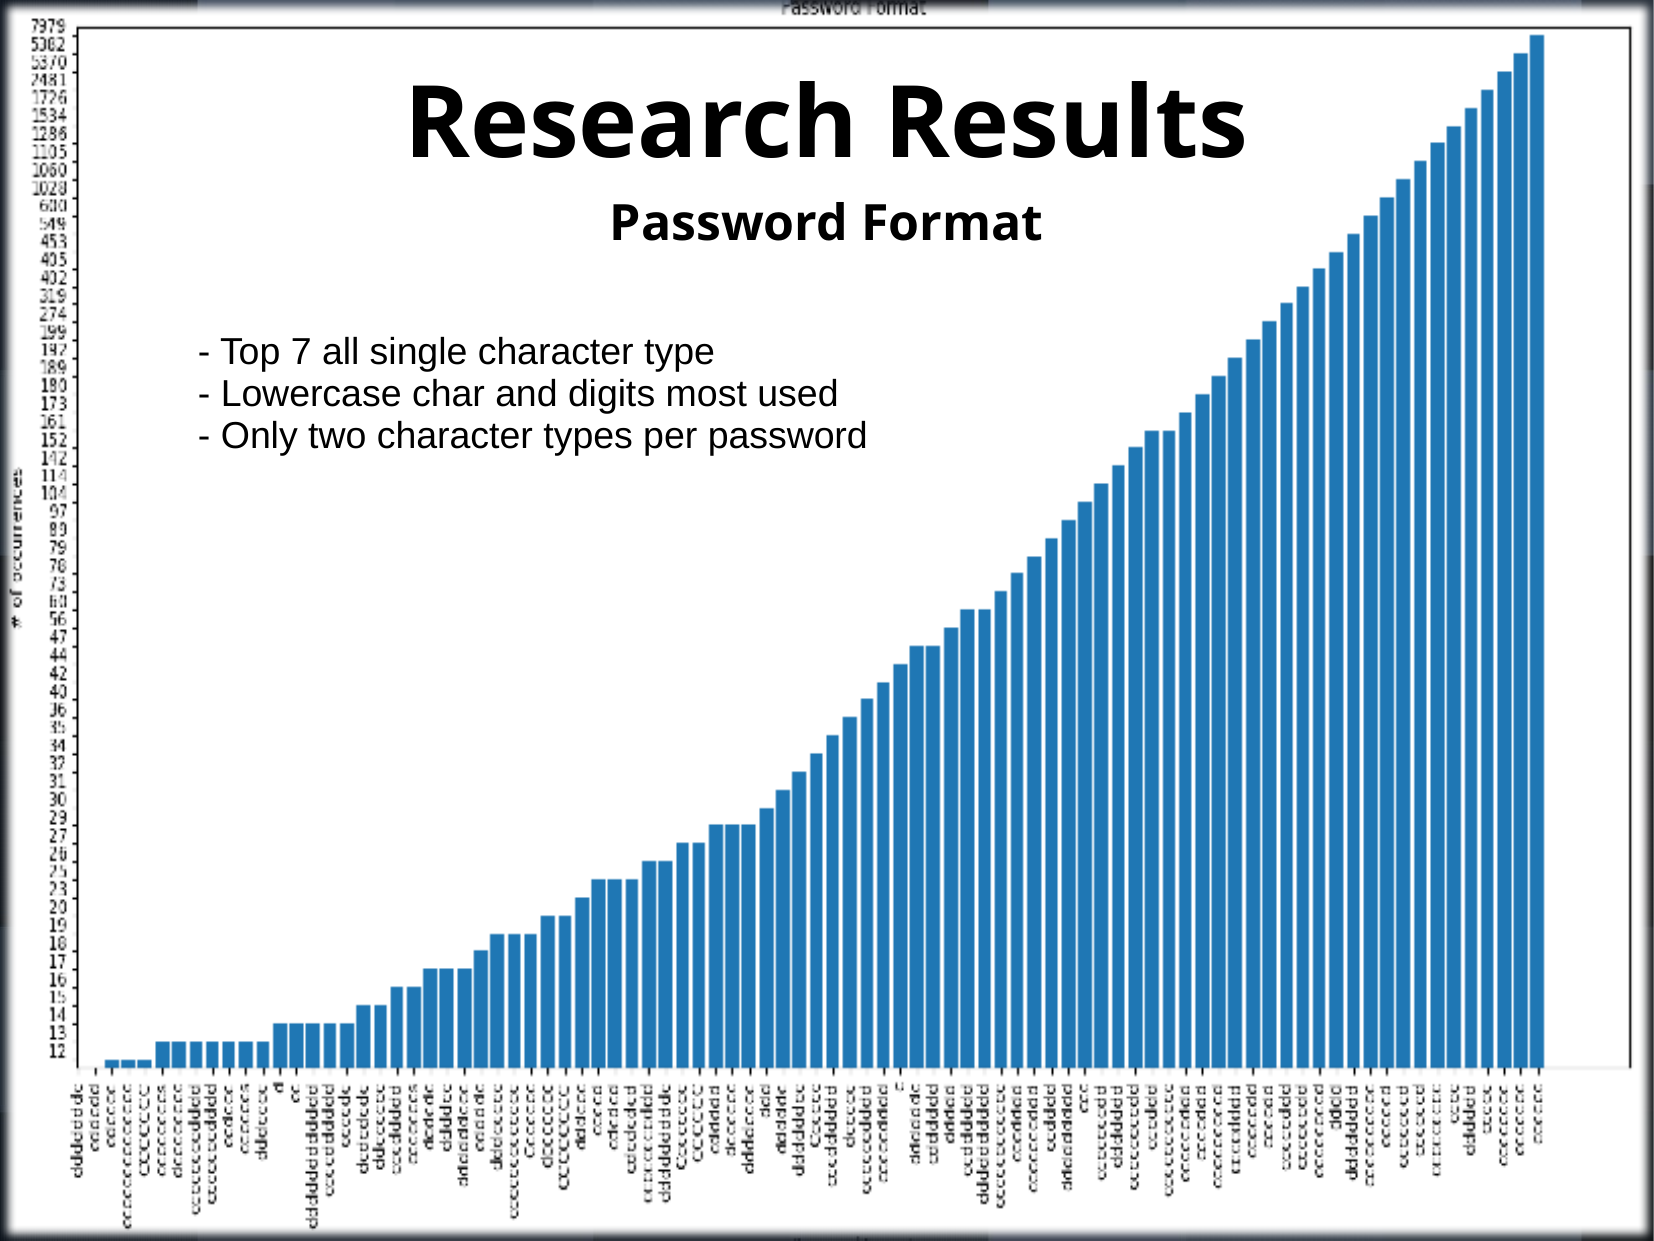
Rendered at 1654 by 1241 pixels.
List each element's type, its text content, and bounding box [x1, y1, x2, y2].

title Research Results Password Format [82, 49, 1571, 257]
picture [0, 0, 1654, 1241]
text_box - Top 7 all single character type - Lowercase char and digits most used - Only two character types per password [177, 322, 884, 464]
